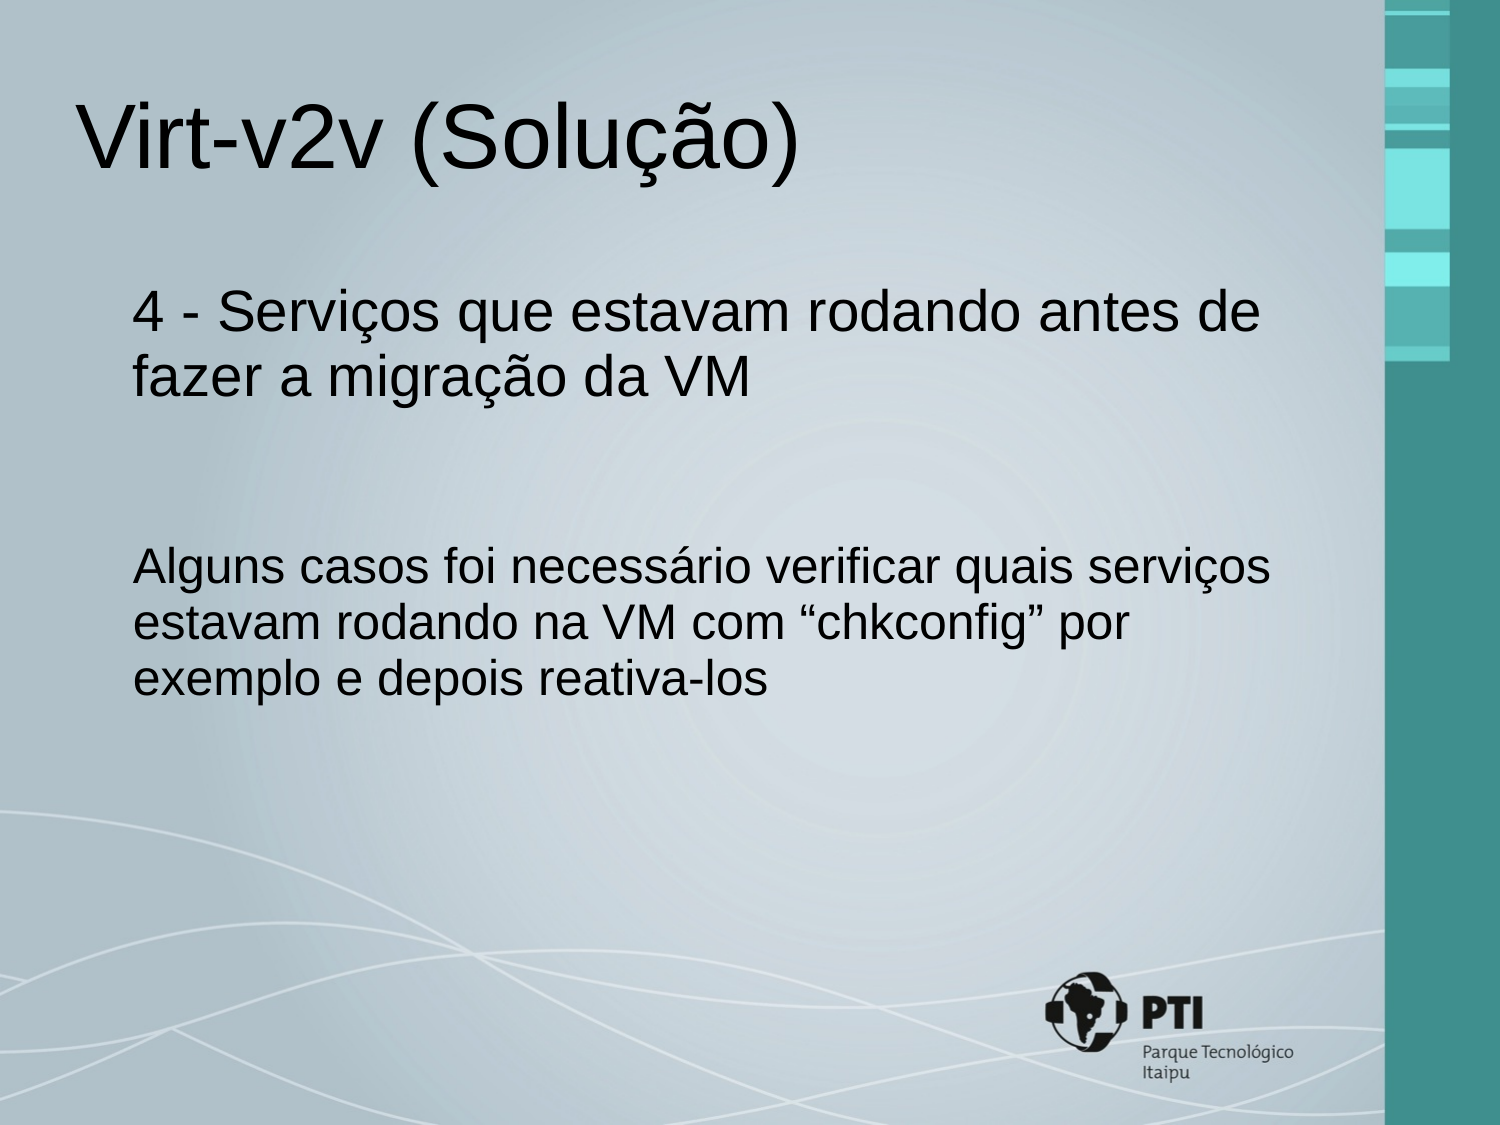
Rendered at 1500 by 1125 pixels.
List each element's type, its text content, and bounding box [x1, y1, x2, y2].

title Virt-v2v (Solução) [74, 44, 1425, 232]
text_box 4 - Serviços que estavam rodando antes de fazer a migração da VM Alguns casos foi necessário verificar quais serviços estavam rodando na VM com “chkconfig” por exemplo e depois reativa-los [118, 271, 1288, 719]
picture [0, 0, 1500, 1125]
